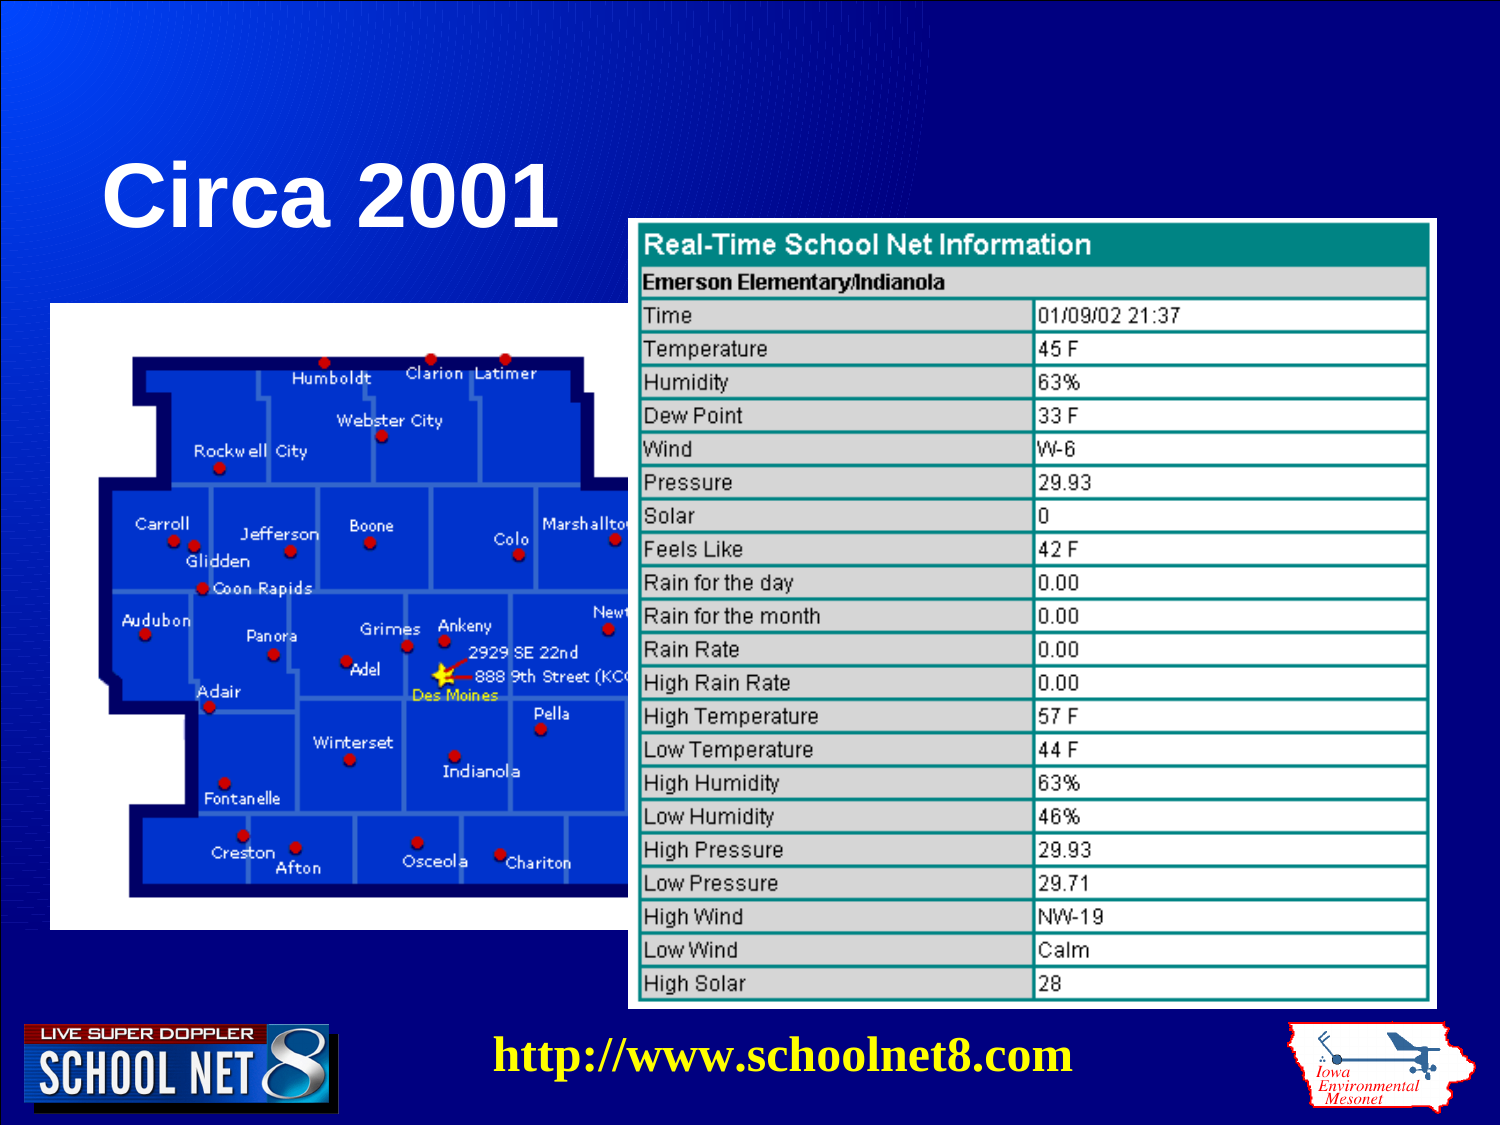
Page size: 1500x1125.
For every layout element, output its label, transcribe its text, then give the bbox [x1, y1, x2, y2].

title Circa 2001 [42, 78, 620, 309]
picture [1287, 1021, 1476, 1114]
picture [50, 218, 1437, 1009]
picture [24, 1024, 329, 1103]
